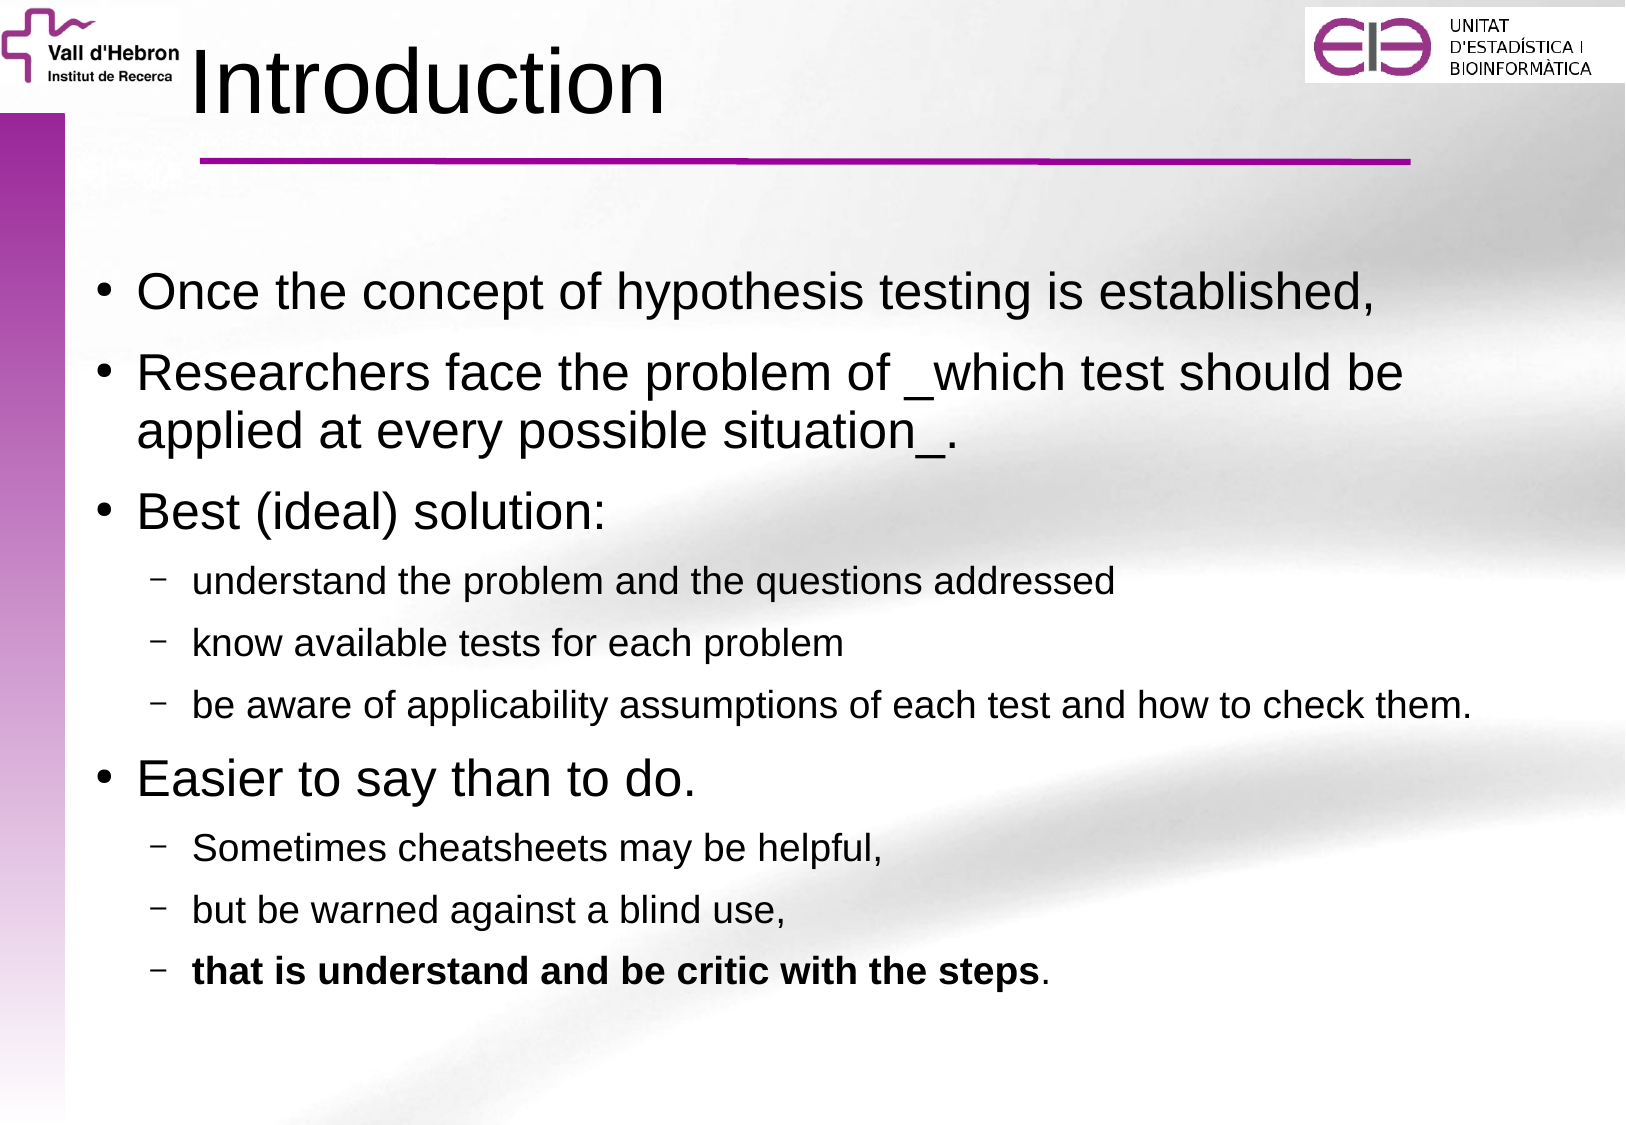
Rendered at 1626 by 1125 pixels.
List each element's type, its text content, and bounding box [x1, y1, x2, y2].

picture [0, 0, 1625, 1125]
title Introduction [188, 30, 1544, 133]
list Once the concept of hypothesis testing is established, Researchers face the problem of _which test should be applied at every possible situation_. Best (ideal) solution: understand the problem and the questions addressed know available tests for each problem be aware of applicability assumptions of each test and how to check them. Easier to say than to do. Sometimes cheatsheets may be helpful, but be warned against a blind use, that is understand and be critic with the steps. [81, 262, 1544, 1005]
